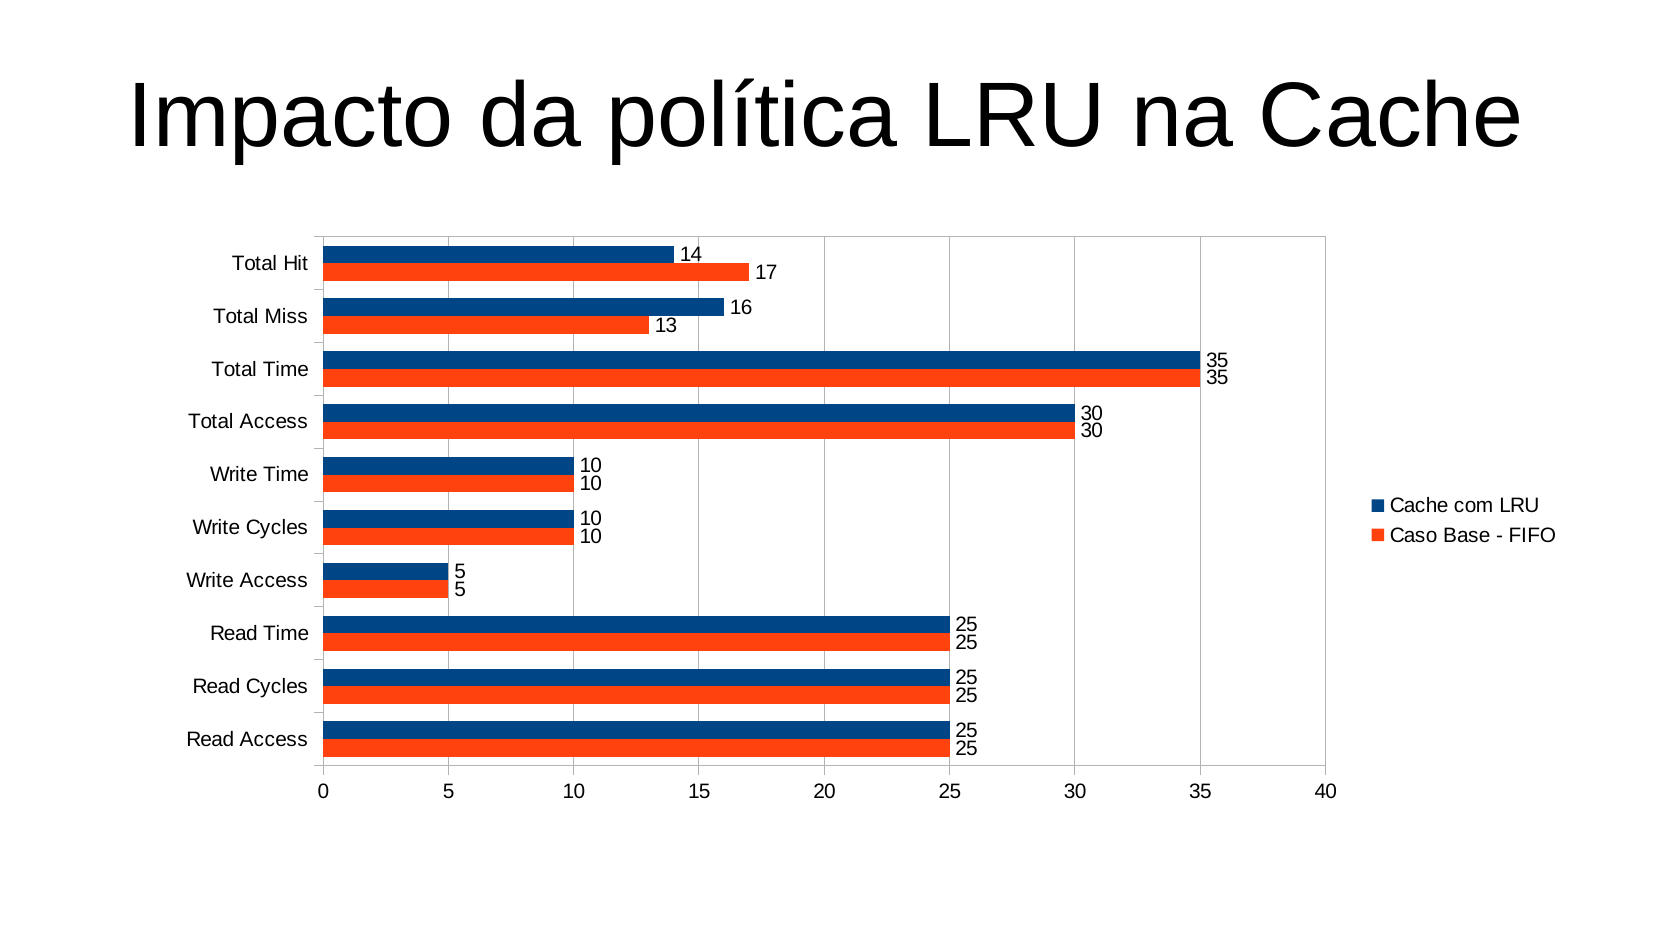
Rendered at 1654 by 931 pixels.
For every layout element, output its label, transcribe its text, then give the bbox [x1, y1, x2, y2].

title Impacto da política LRU na Cache [82, 37, 1571, 193]
chart [158, 225, 1576, 816]
